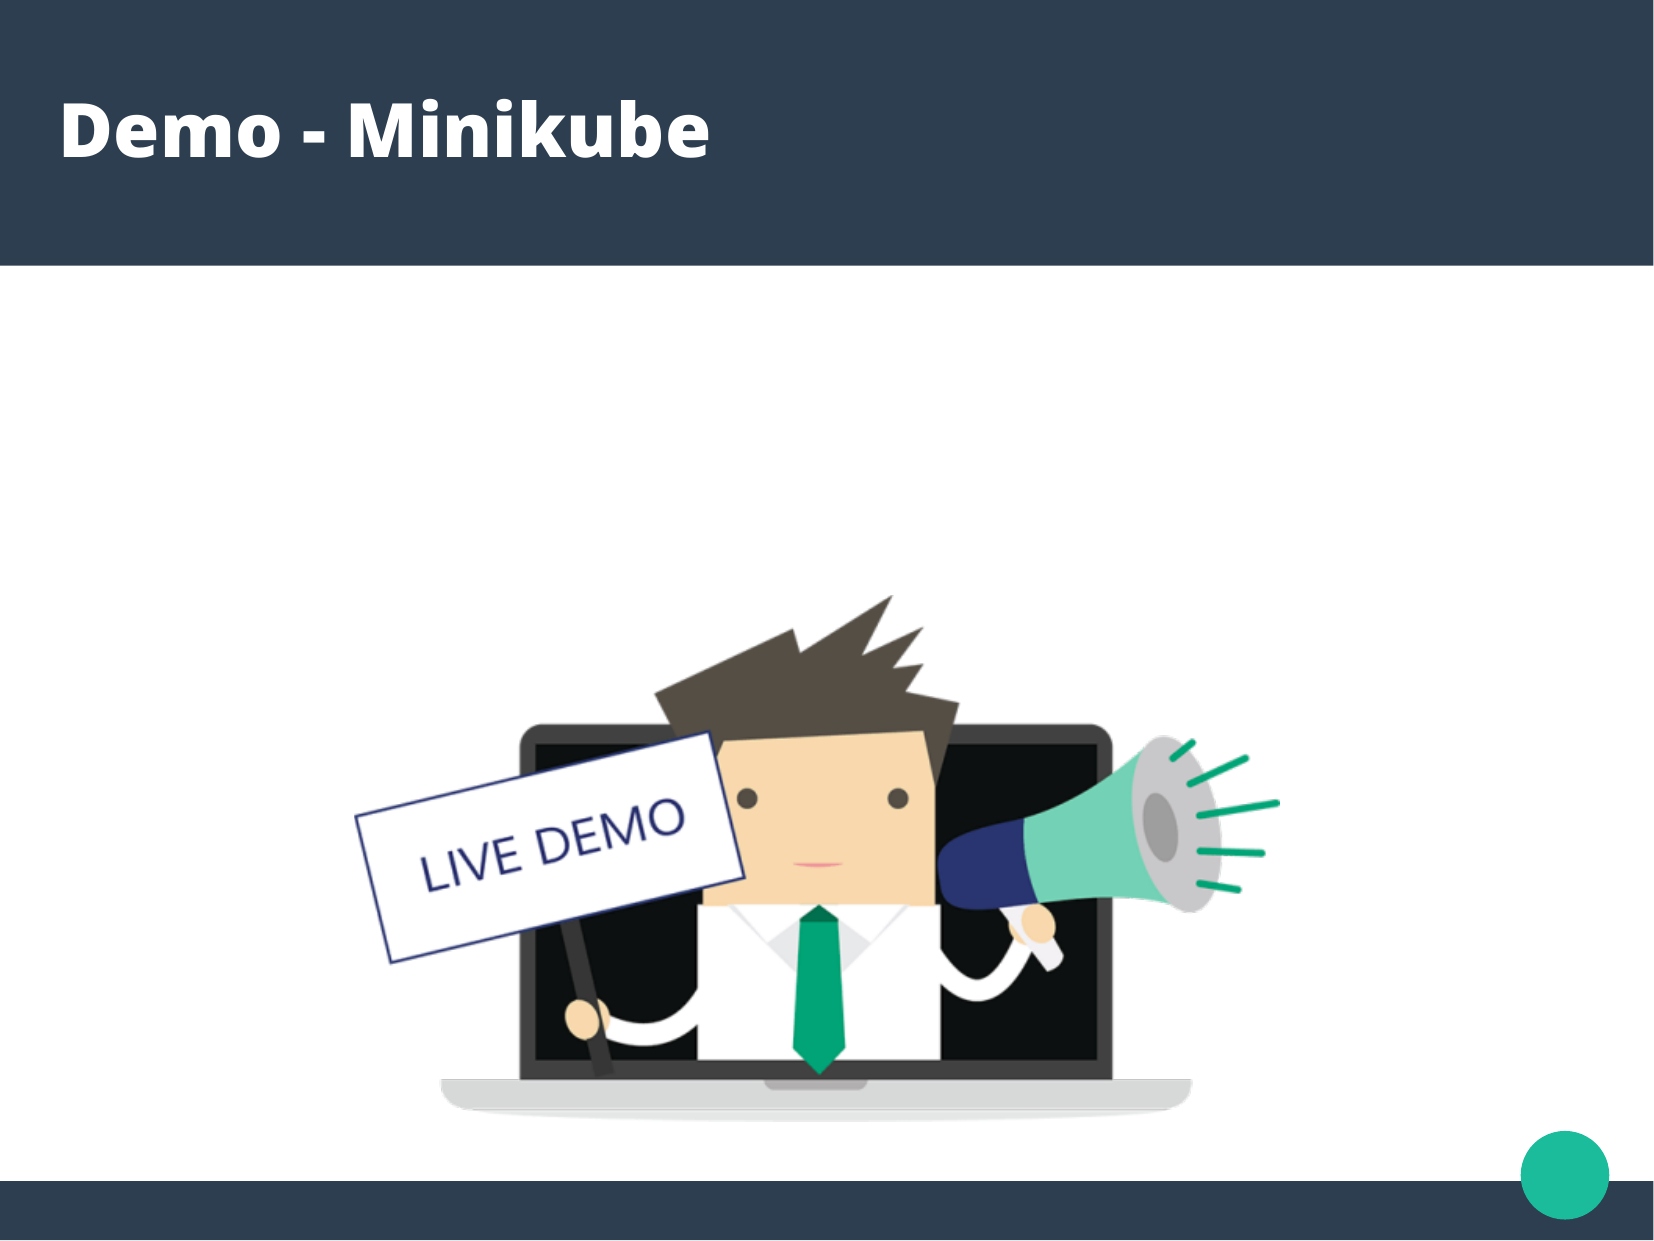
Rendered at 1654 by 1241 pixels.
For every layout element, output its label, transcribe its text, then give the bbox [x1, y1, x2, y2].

title Demo - Minikube [59, 49, 1595, 207]
picture [354, 595, 1280, 1123]
